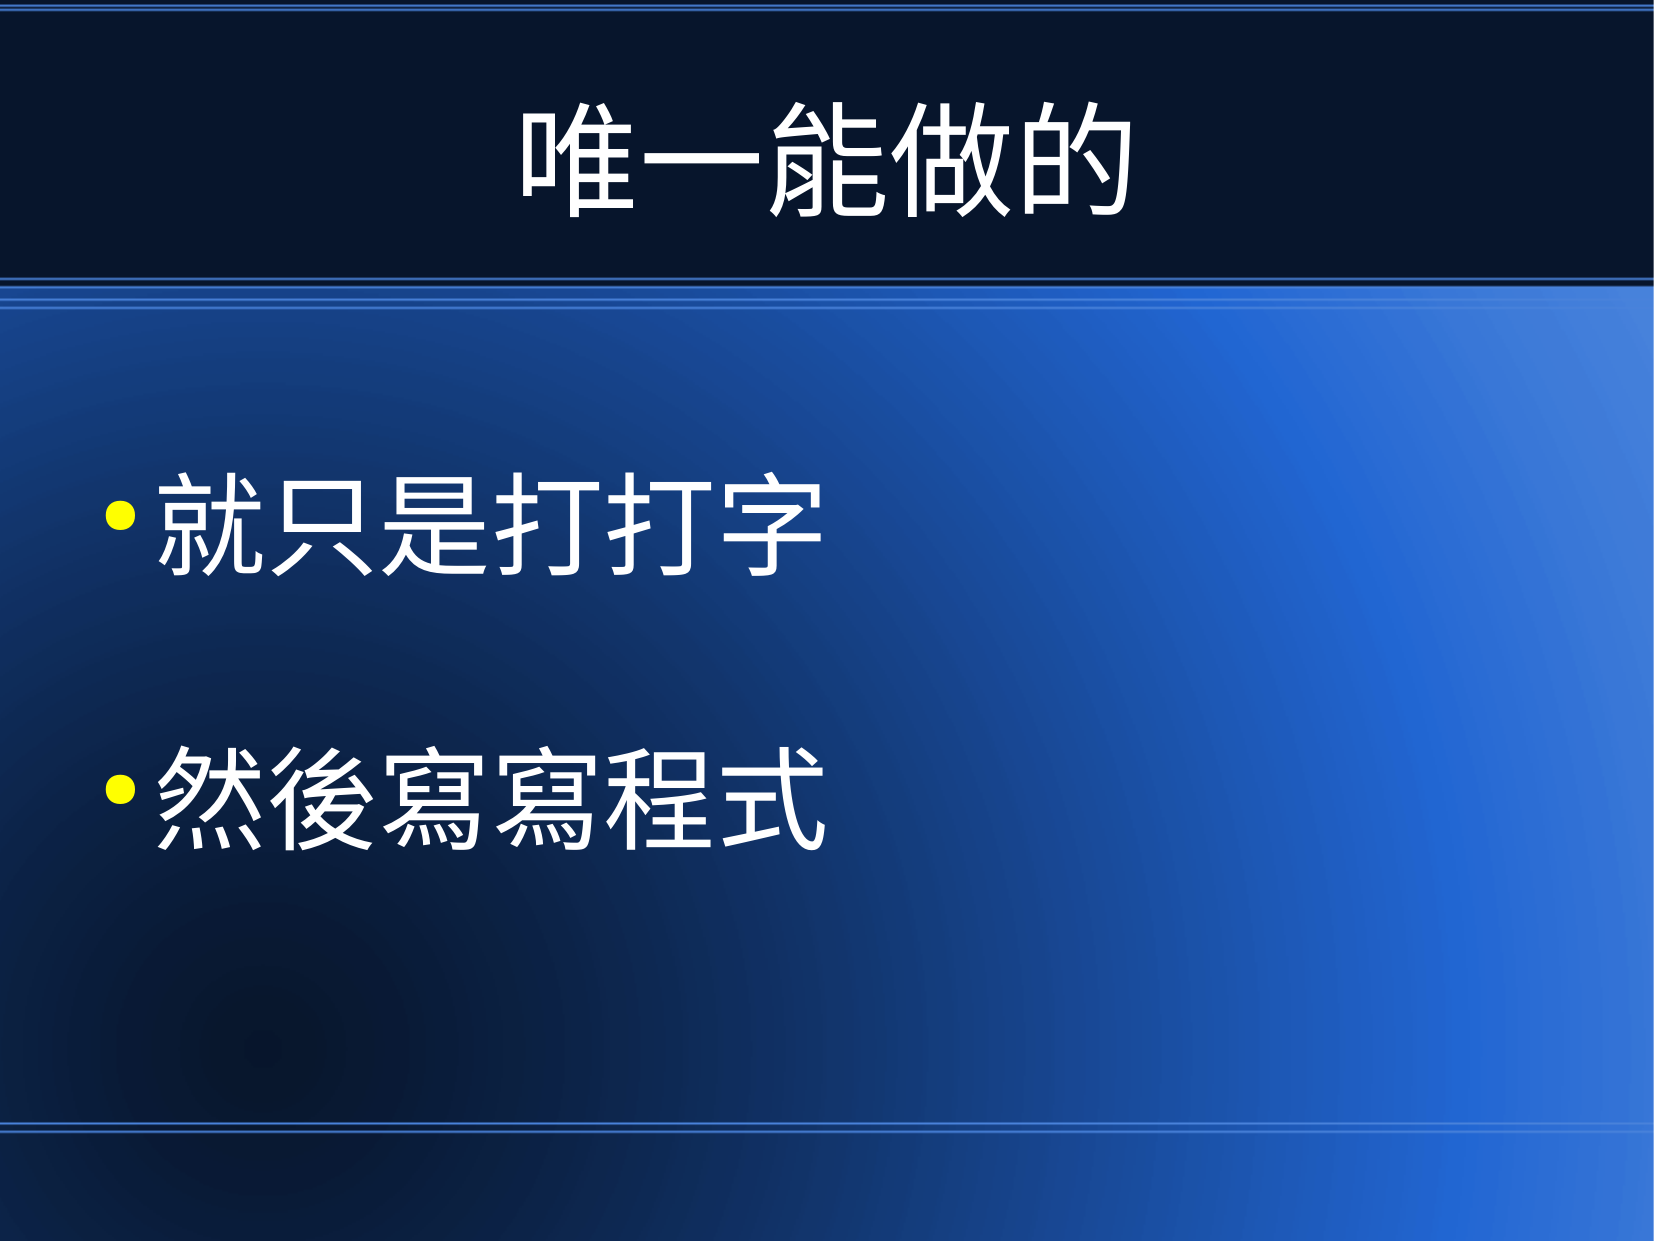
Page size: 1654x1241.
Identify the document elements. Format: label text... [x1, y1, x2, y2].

title 唯一能做的 [82, 49, 1571, 257]
picture [0, 0, 1654, 1241]
list 就只是打打字 然後寫寫程式 [82, 355, 1571, 1241]
